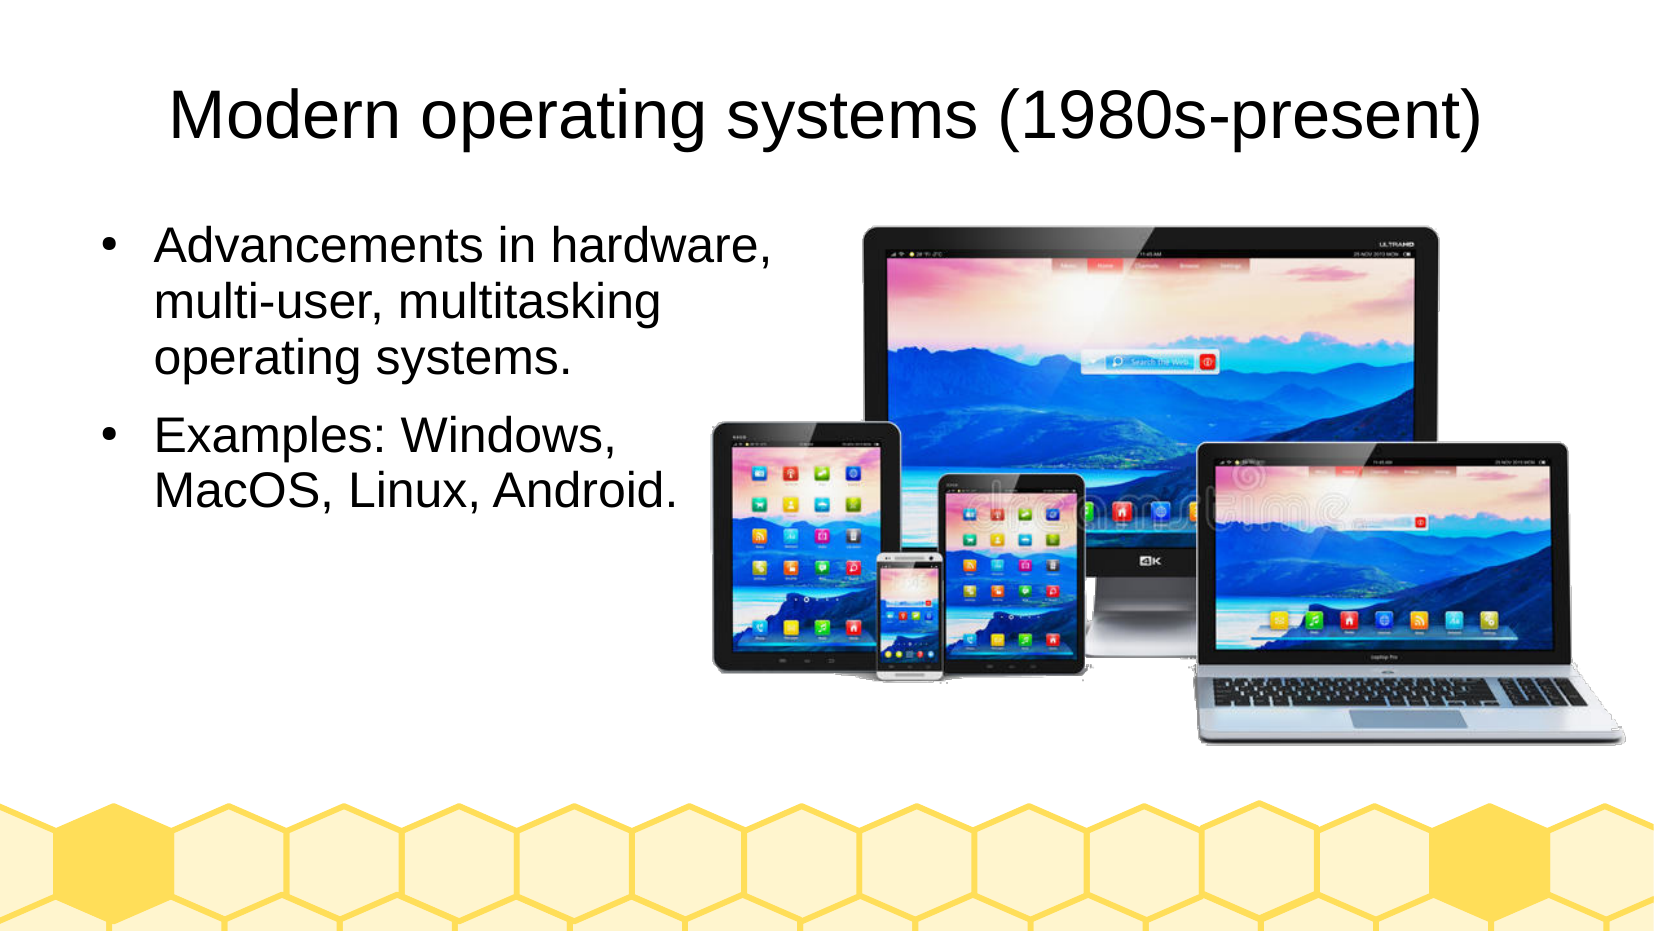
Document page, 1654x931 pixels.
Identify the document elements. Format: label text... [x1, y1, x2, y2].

title Modern operating systems (1980s-present) [82, 37, 1571, 193]
picture [649, 177, 1654, 813]
list Advancements in hardware, multi-user, multitasking operating systems. Examples: Windows, MacOS, Linux, Android. [82, 217, 649, 758]
